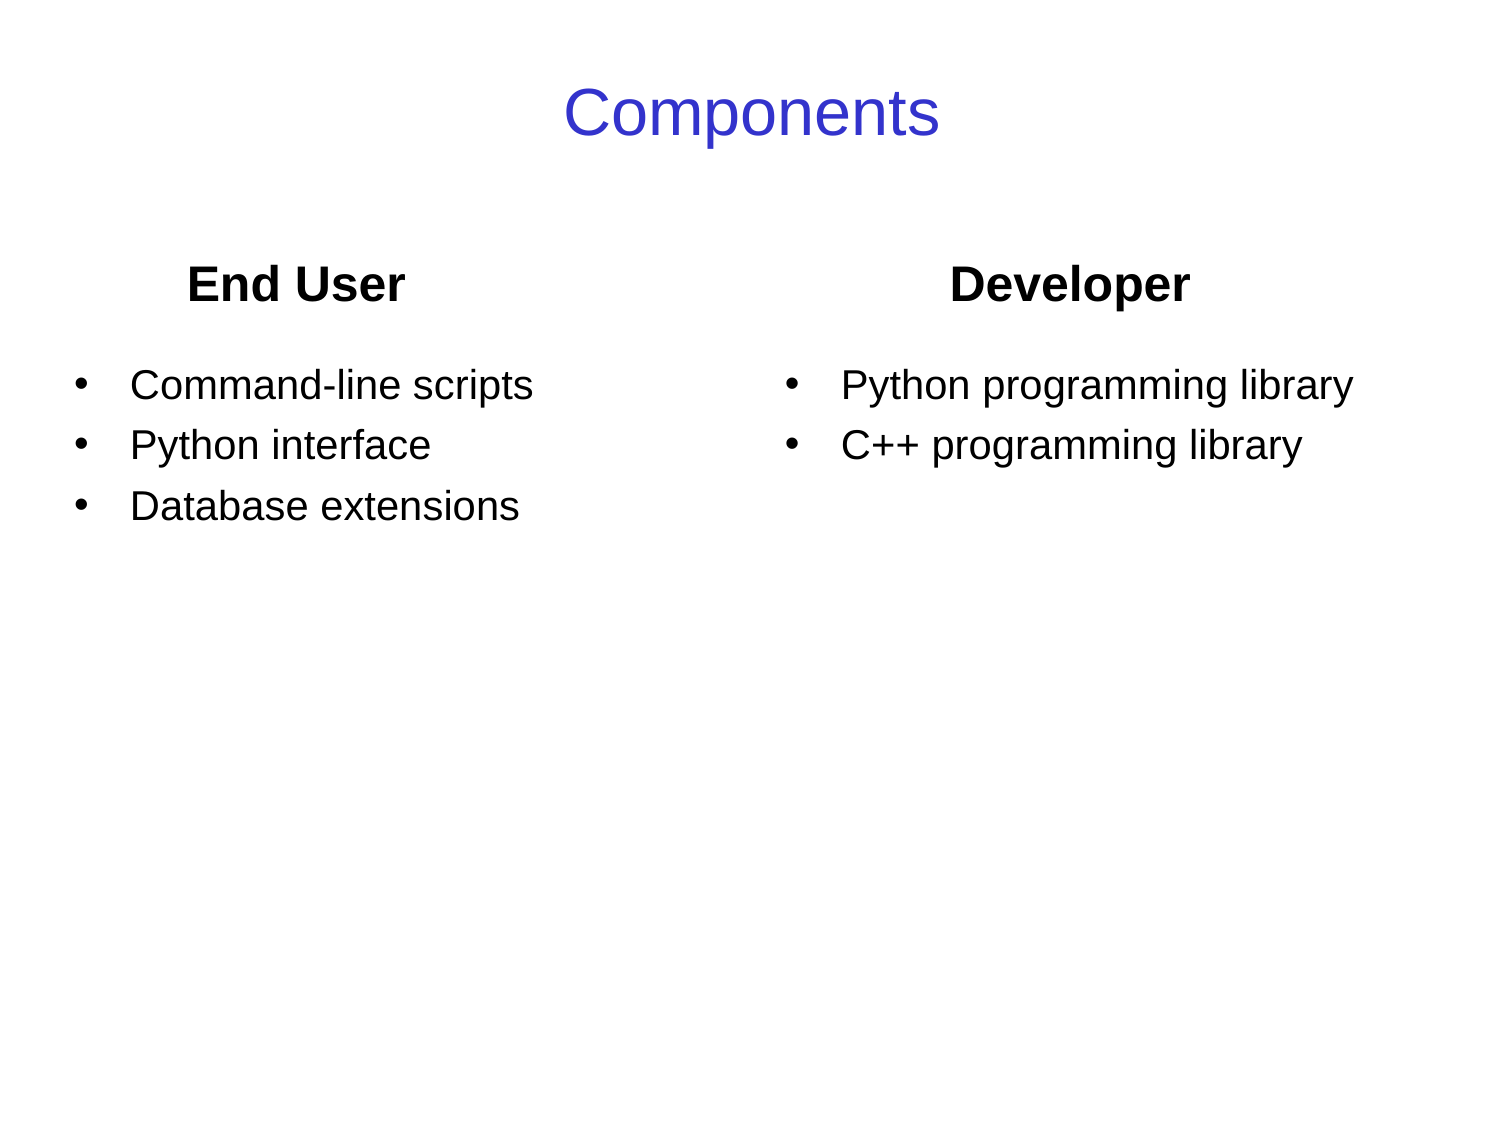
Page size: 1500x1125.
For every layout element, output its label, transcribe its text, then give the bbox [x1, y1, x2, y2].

text_box Developer [934, 243, 1207, 320]
text_box Python programming library C++ programming library [770, 350, 1460, 1075]
list Command-line scripts Python interface Database extensions [59, 350, 750, 1075]
title Components [116, 14, 1388, 203]
text_box End User [172, 243, 422, 320]
